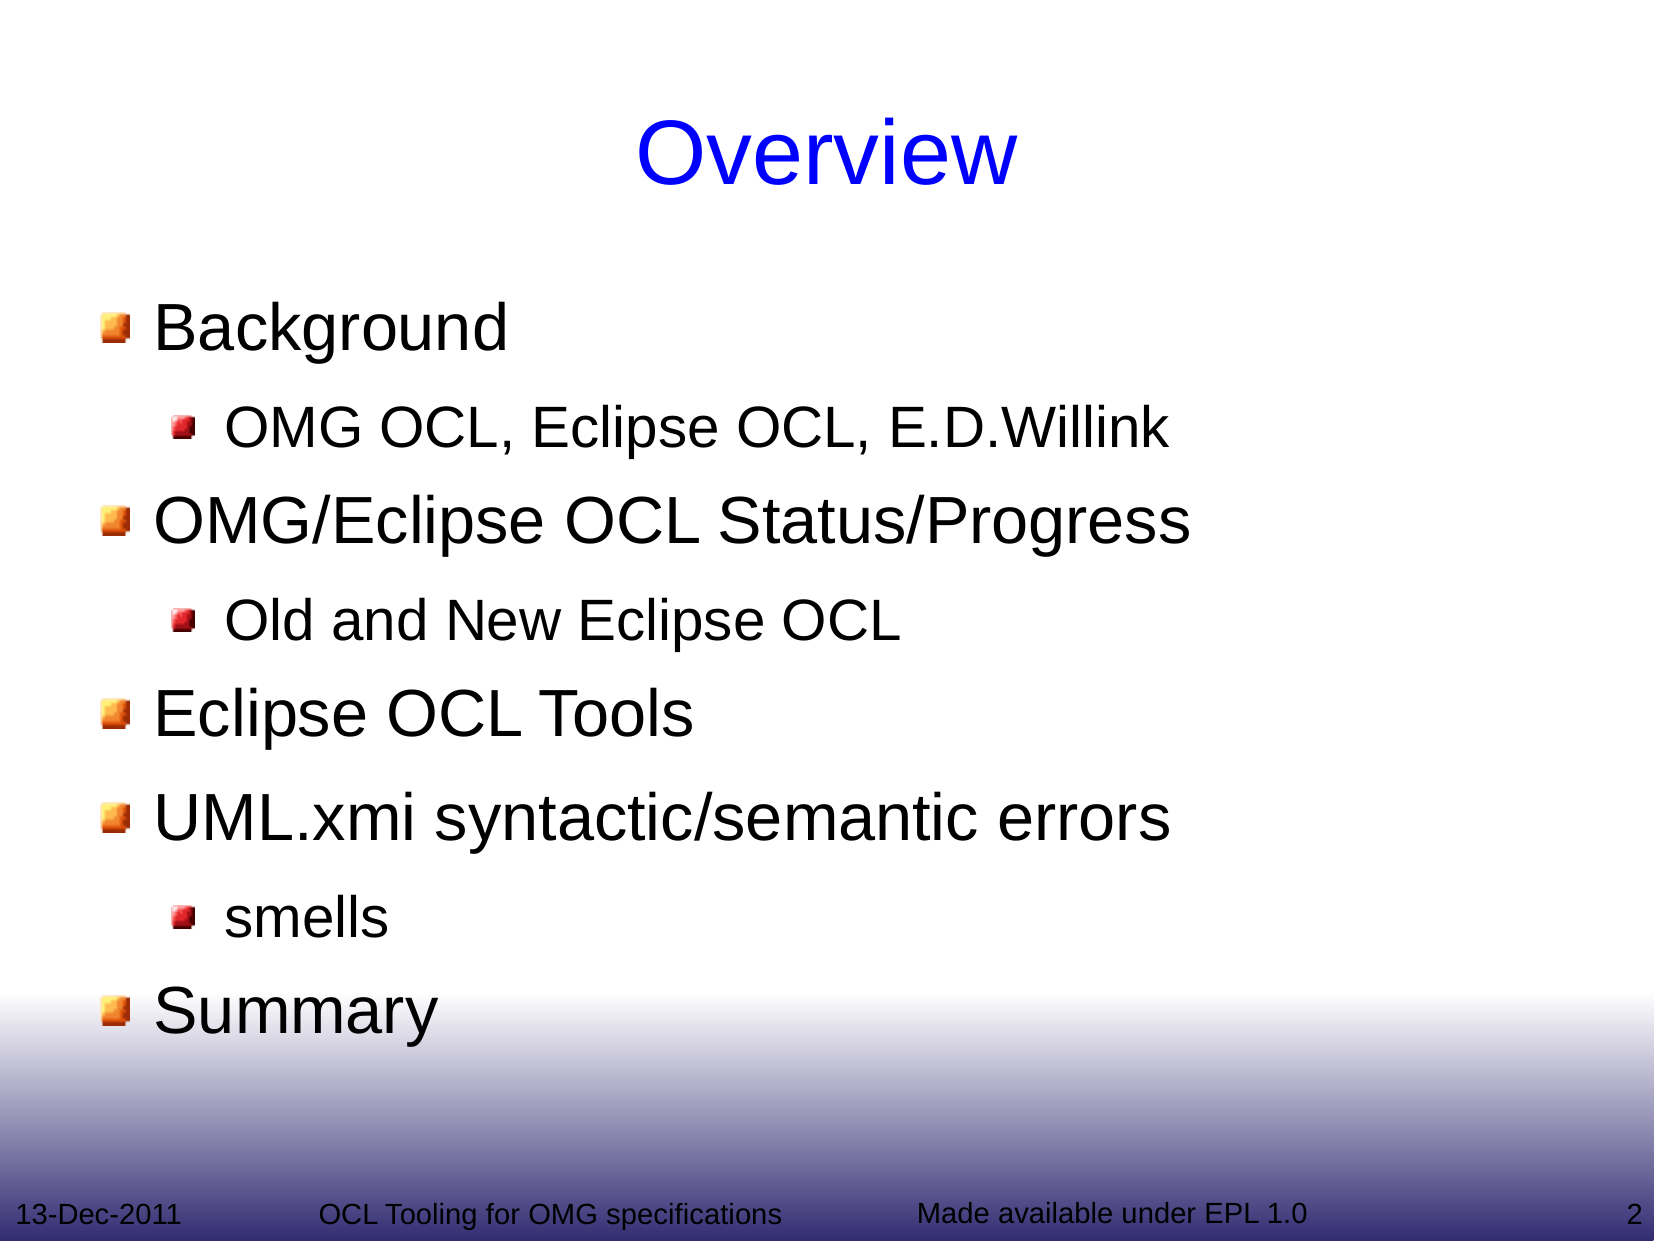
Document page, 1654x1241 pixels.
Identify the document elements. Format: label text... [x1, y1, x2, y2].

list Background OMG OCL, Eclipse OCL, E.D.Willink OMG/Eclipse OCL Status/Progress Old and New Eclipse OCL Eclipse OCL Tools UML.xmi syntactic/semantic errors smells Summary [82, 290, 1571, 1109]
title Overview [82, 49, 1571, 257]
